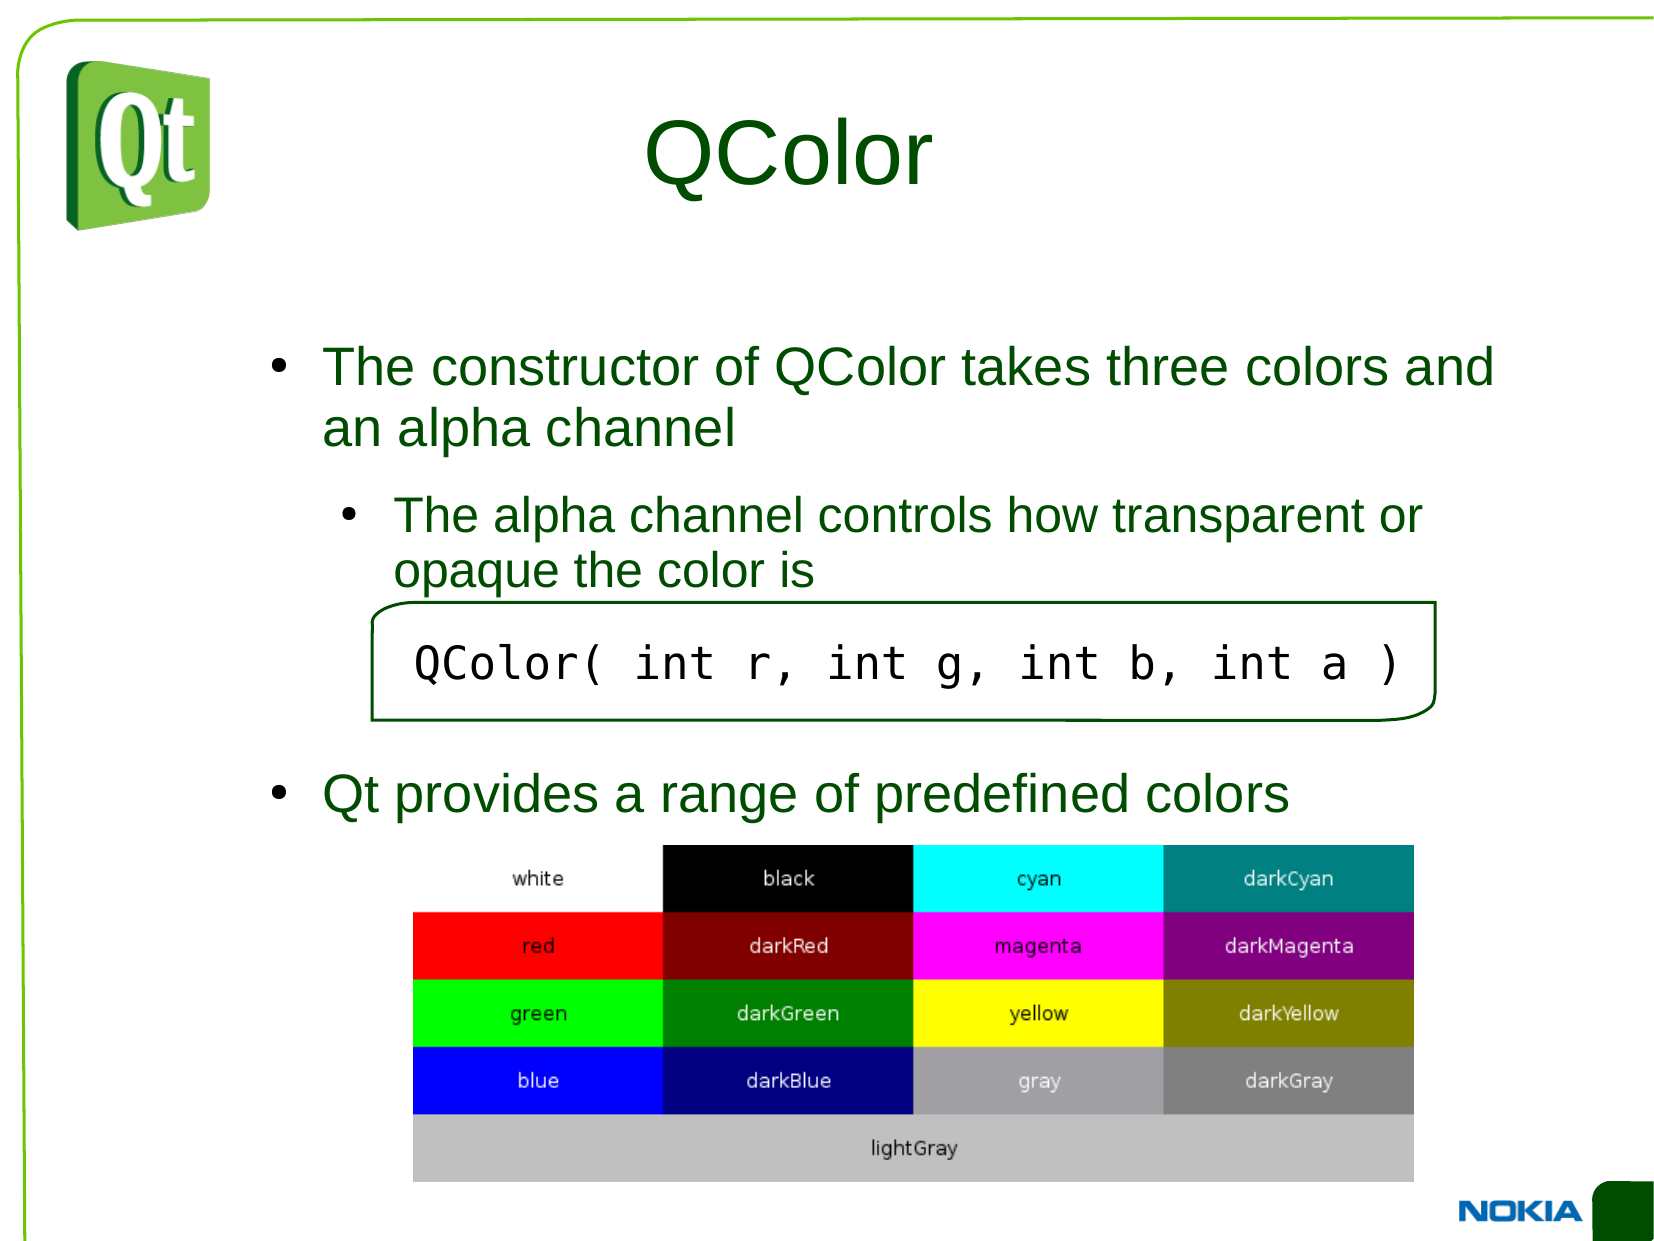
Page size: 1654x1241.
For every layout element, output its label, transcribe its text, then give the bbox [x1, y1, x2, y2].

picture [66, 61, 210, 231]
list The constructor of QColor takes three colors and an alpha channel The alpha channel controls how transparent or opaque the color is Qt provides a range of predefined colors [251, 336, 1571, 1100]
text_box QColor( int r, int g, int b, int a ) [398, 629, 1419, 698]
picture [1459, 1200, 1583, 1222]
title QColor [251, 49, 1327, 257]
picture [413, 845, 1414, 1182]
